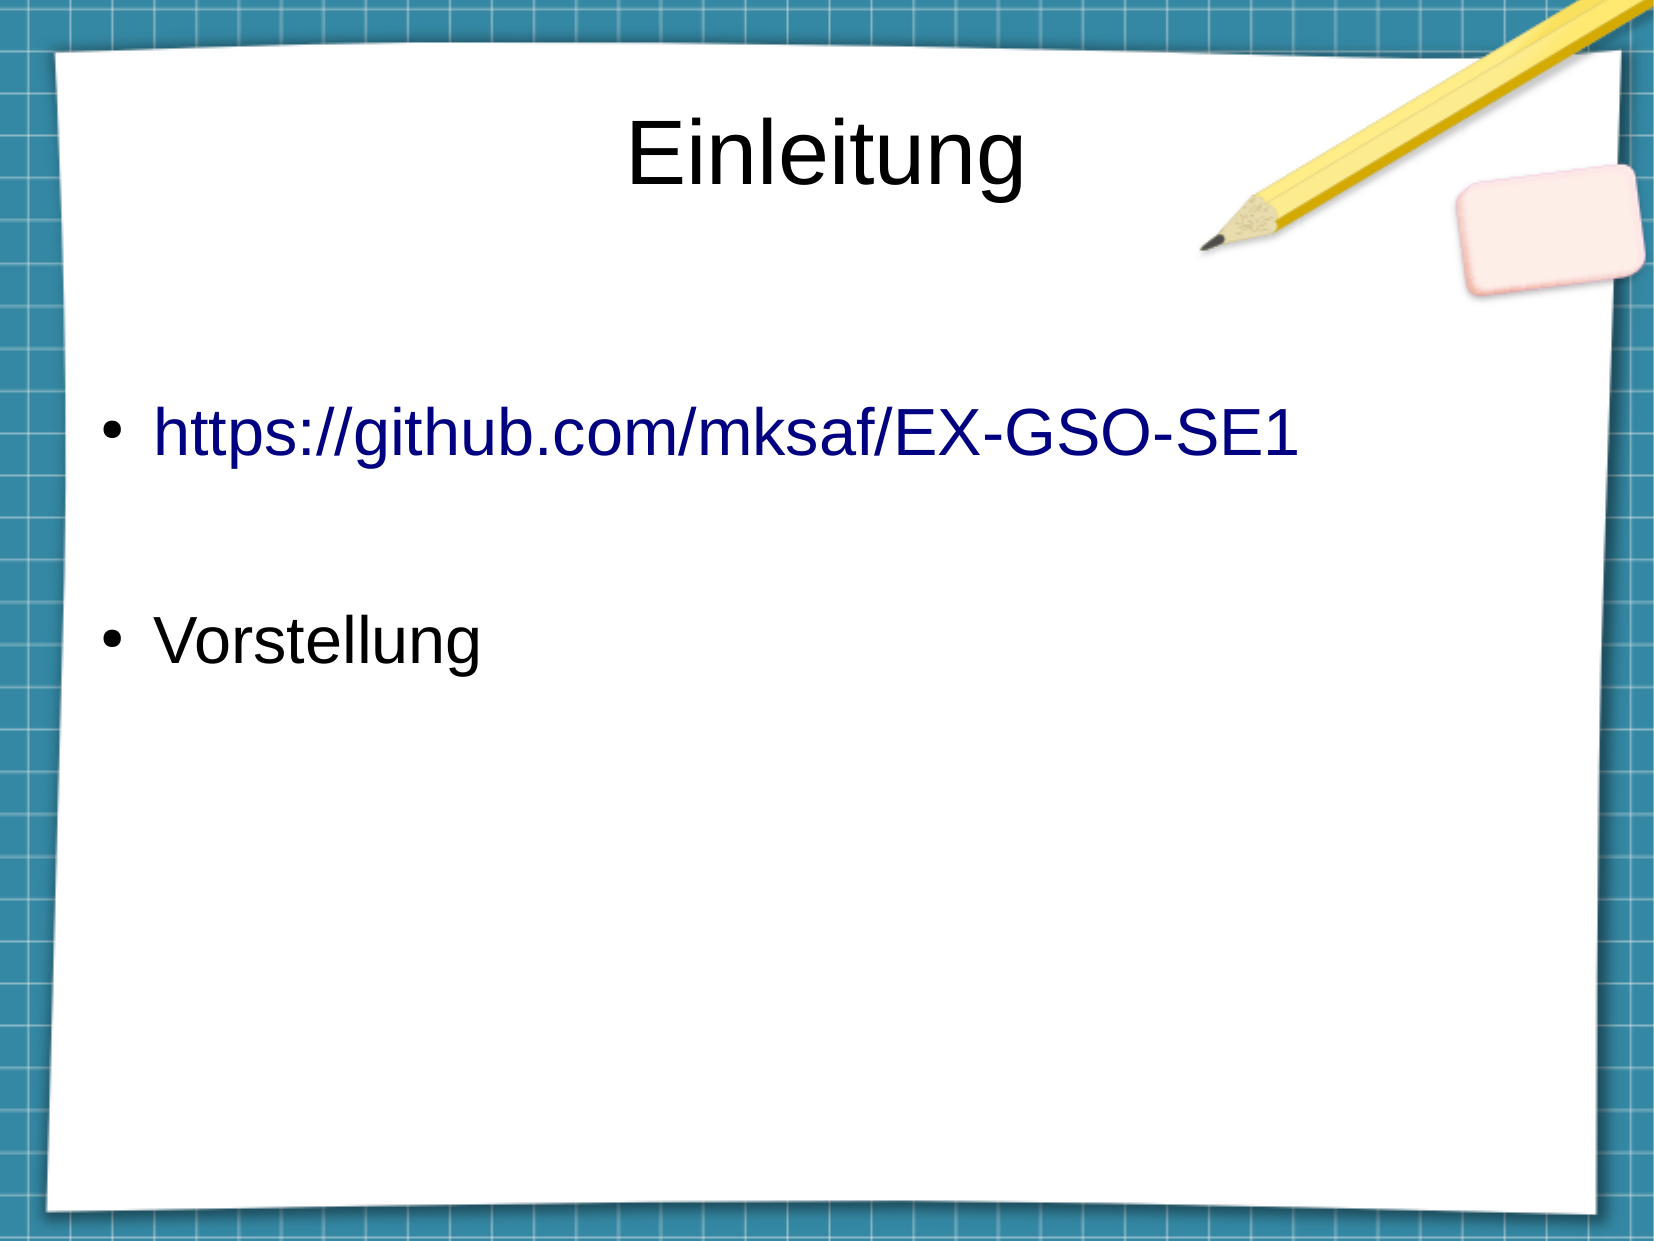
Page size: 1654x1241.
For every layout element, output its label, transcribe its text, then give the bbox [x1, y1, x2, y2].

title Einleitung [82, 49, 1571, 257]
list https://github.com/mksaf/EX-GSO-SE1 Vorstellung [82, 290, 1571, 1010]
picture [0, 0, 1654, 1241]
